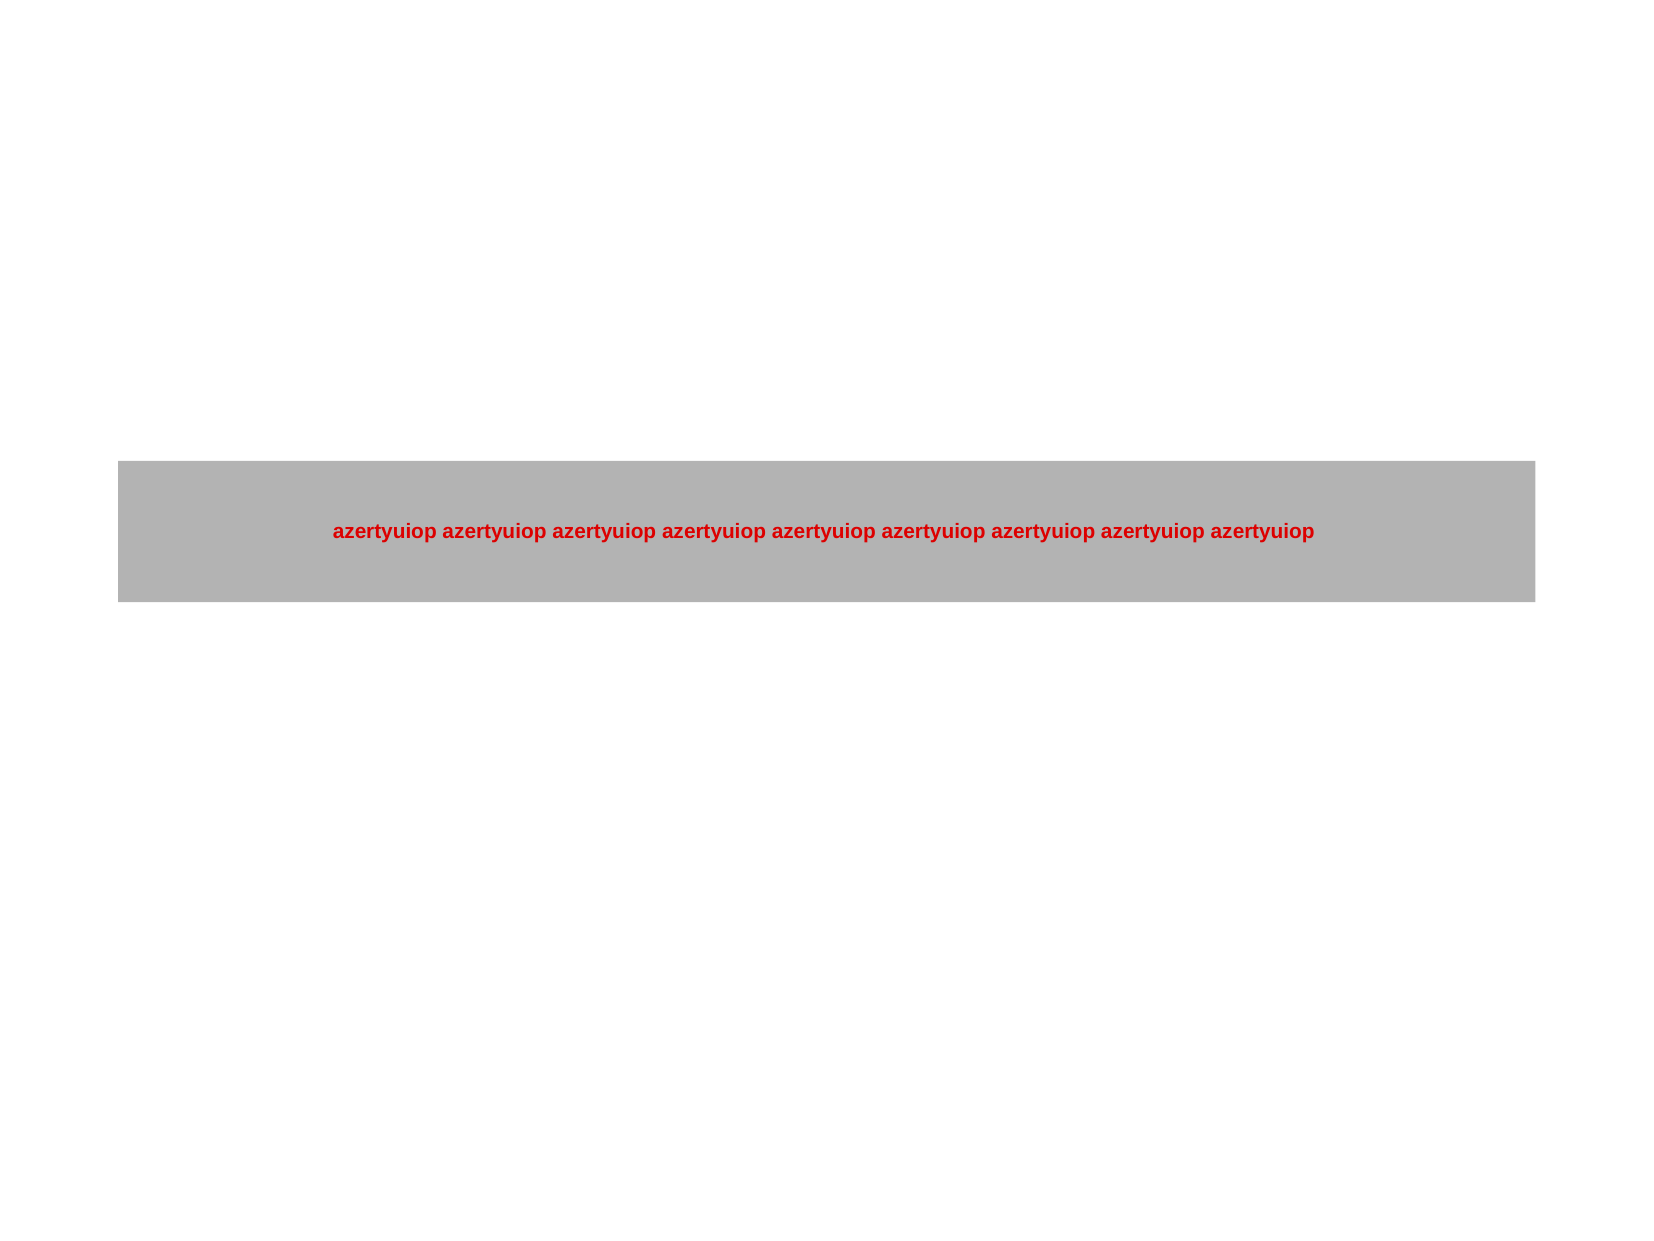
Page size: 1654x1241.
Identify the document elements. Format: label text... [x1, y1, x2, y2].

text_box azertyuiop azertyuiop azertyuiop azertyuiop azertyuiop azertyuiop azertyuiop azertyuiop azertyuiop [118, 472, 1536, 591]
